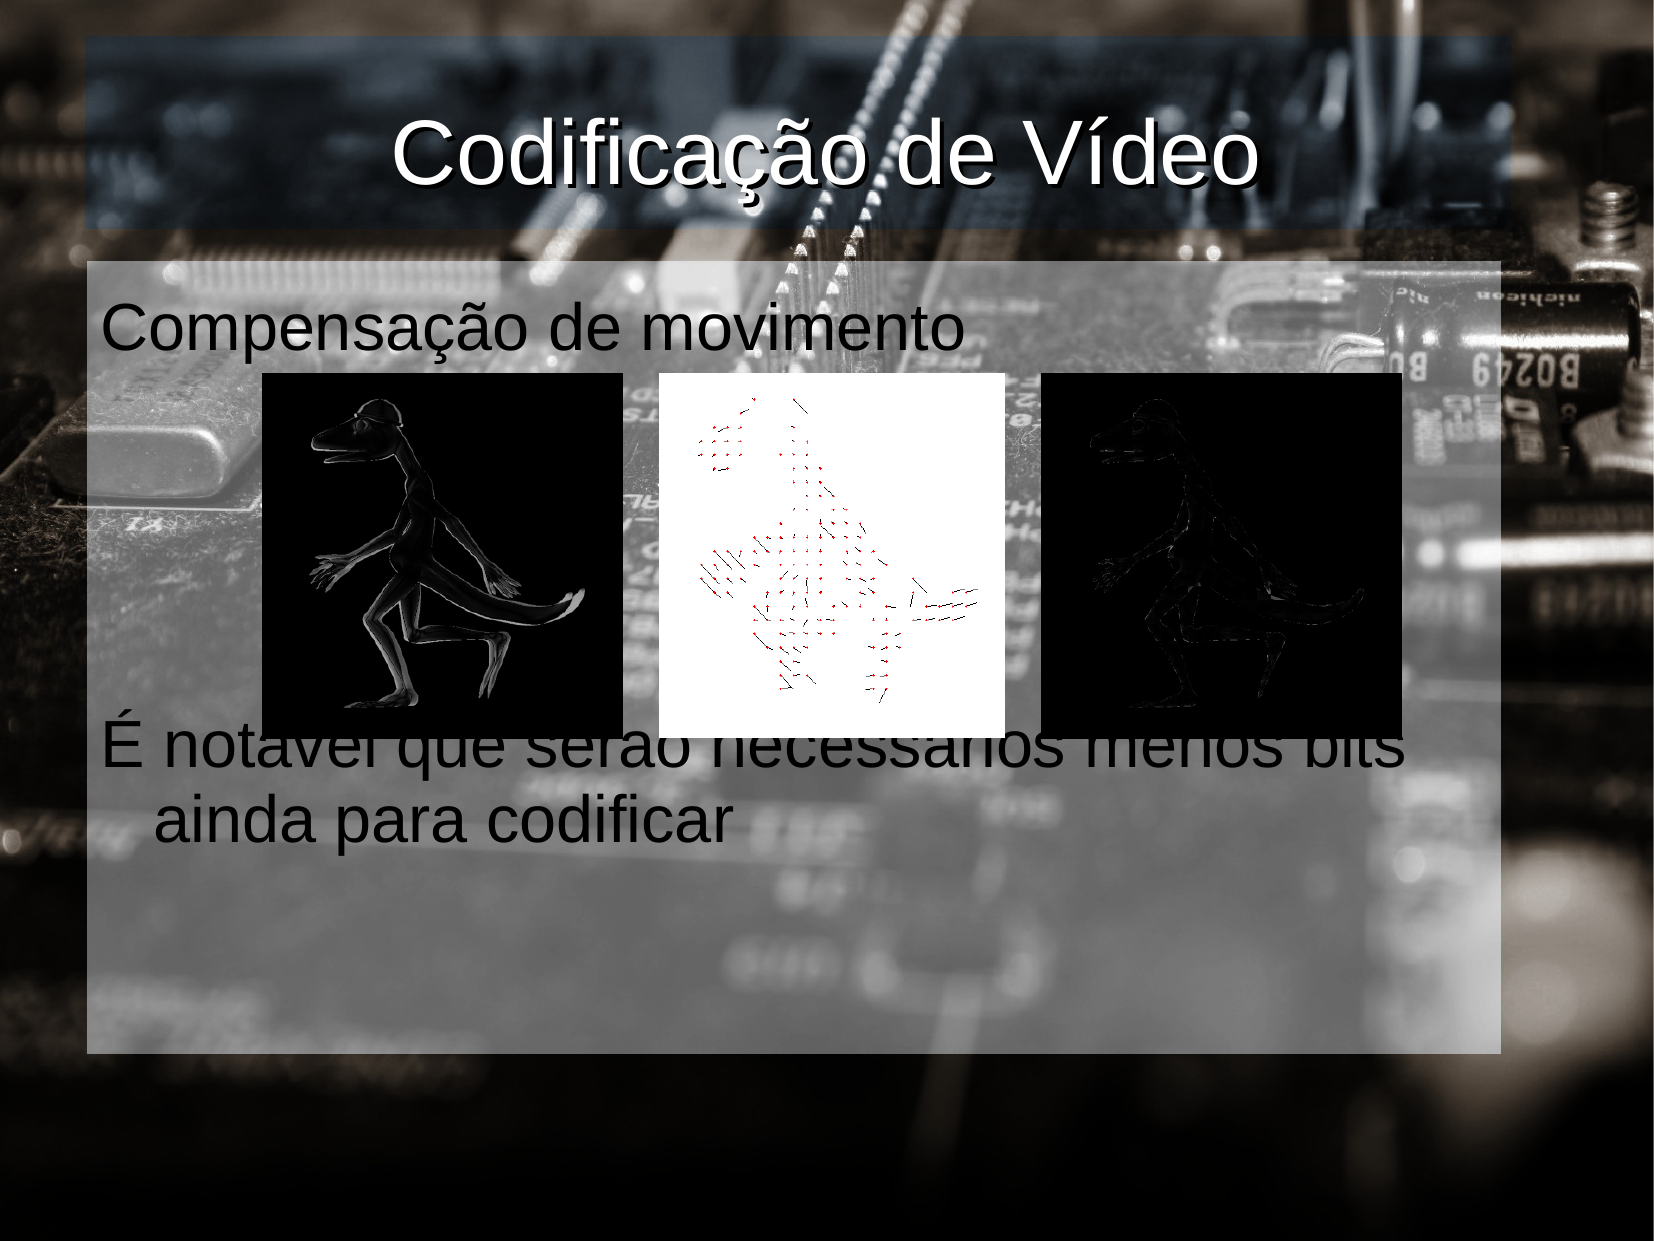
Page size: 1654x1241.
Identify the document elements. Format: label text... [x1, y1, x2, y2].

title Codificação de Vídeo [82, 56, 1571, 250]
picture [0, 0, 1654, 1241]
list Compensação de movimento É notável que serao necessários menos bits ainda para codificar [82, 290, 1571, 1094]
